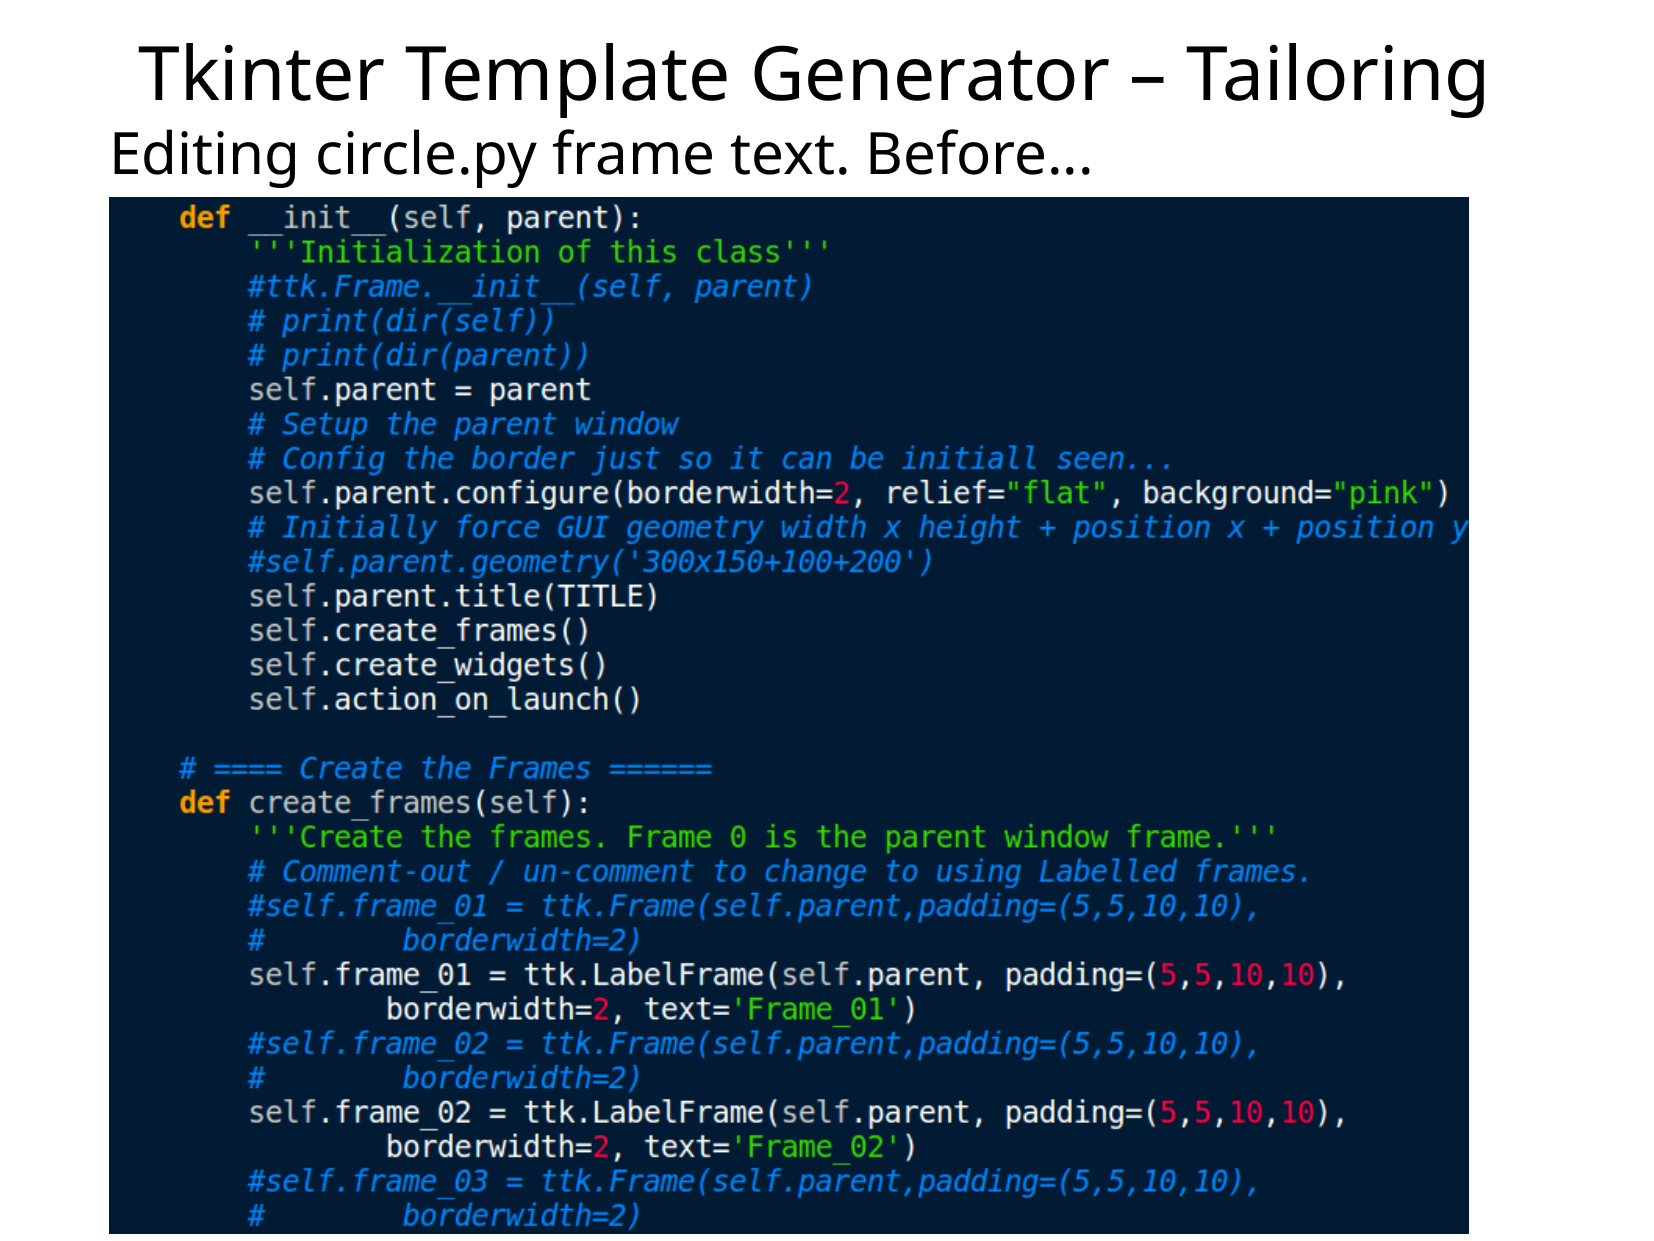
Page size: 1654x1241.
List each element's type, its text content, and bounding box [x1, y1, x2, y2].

title Editing circle.py frame text. Before... [109, 106, 1598, 198]
title Tkinter Template Generator – Tailoring [70, 7, 1560, 137]
picture [109, 197, 1469, 1234]
